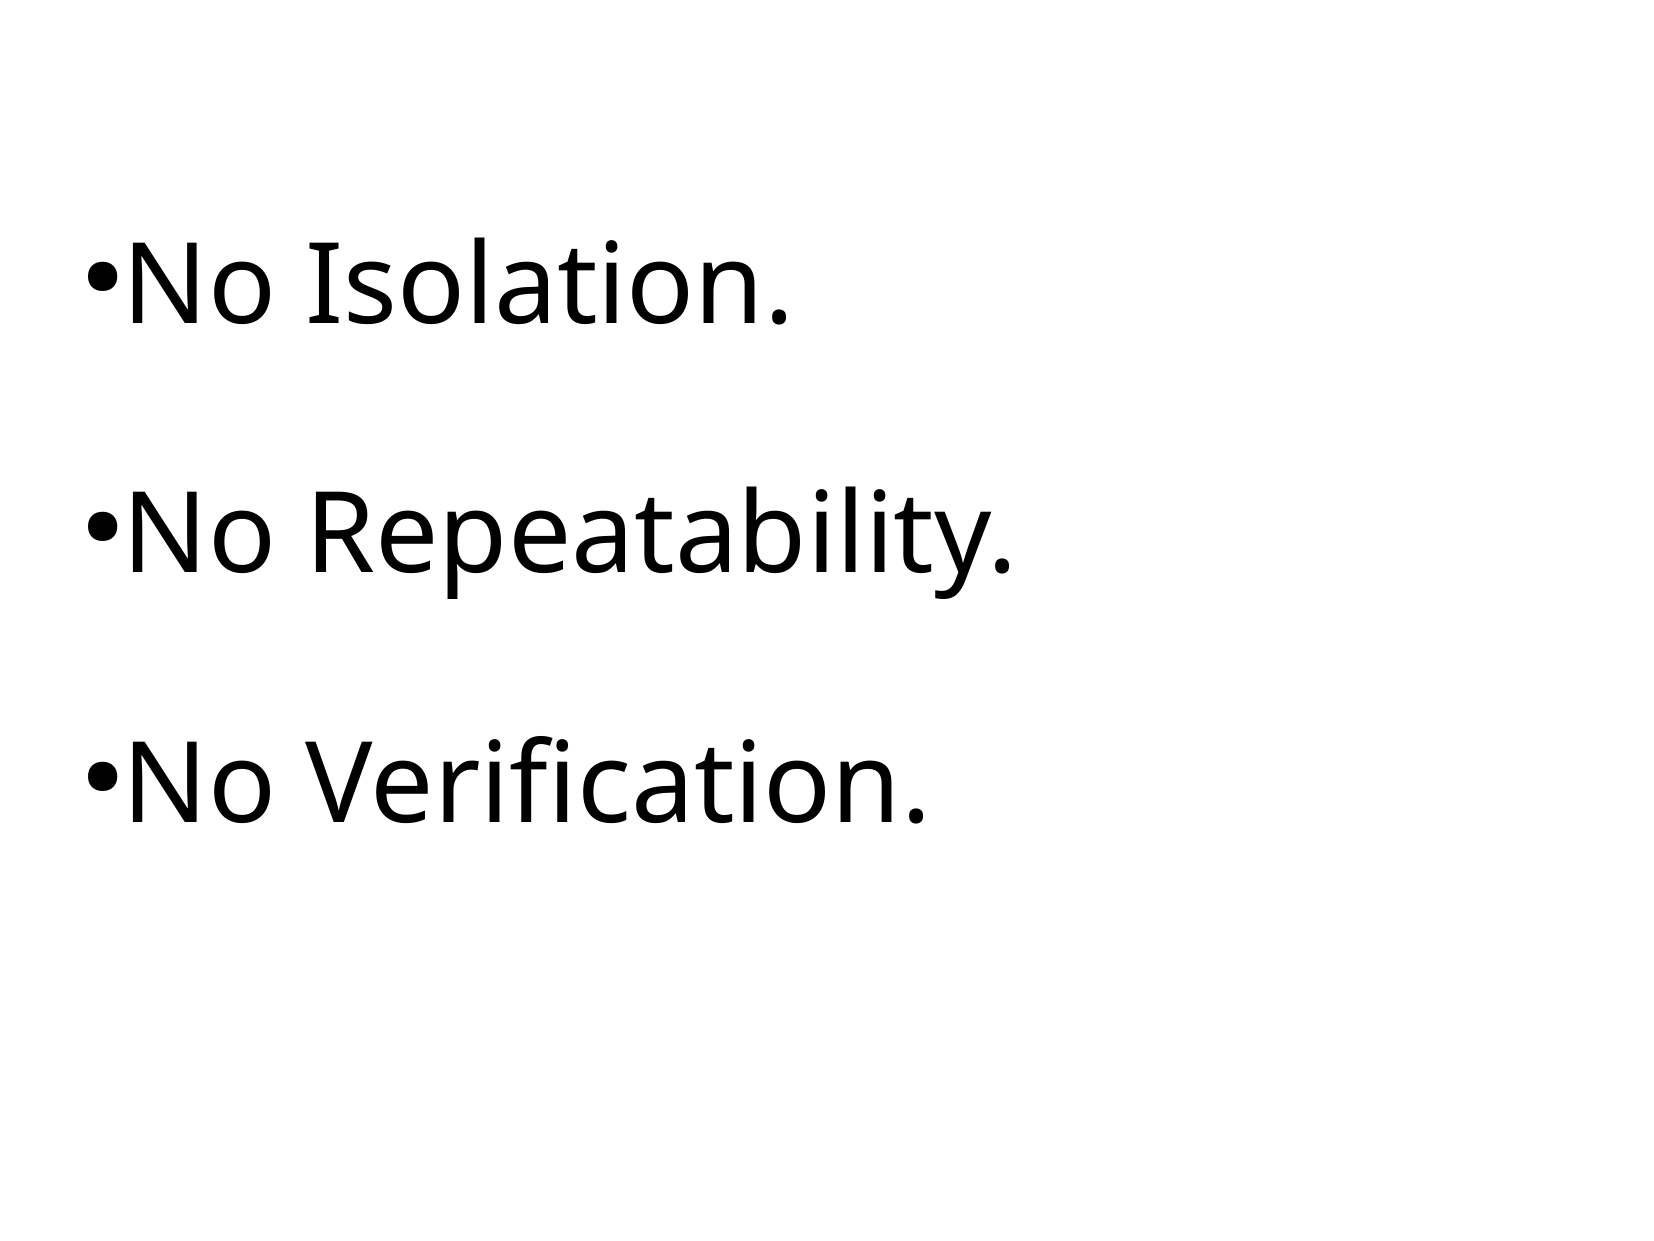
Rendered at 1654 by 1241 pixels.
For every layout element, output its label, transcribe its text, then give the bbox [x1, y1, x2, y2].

subtitle No Isolation. No Repeatability. No Verification. [82, 49, 1571, 1010]
